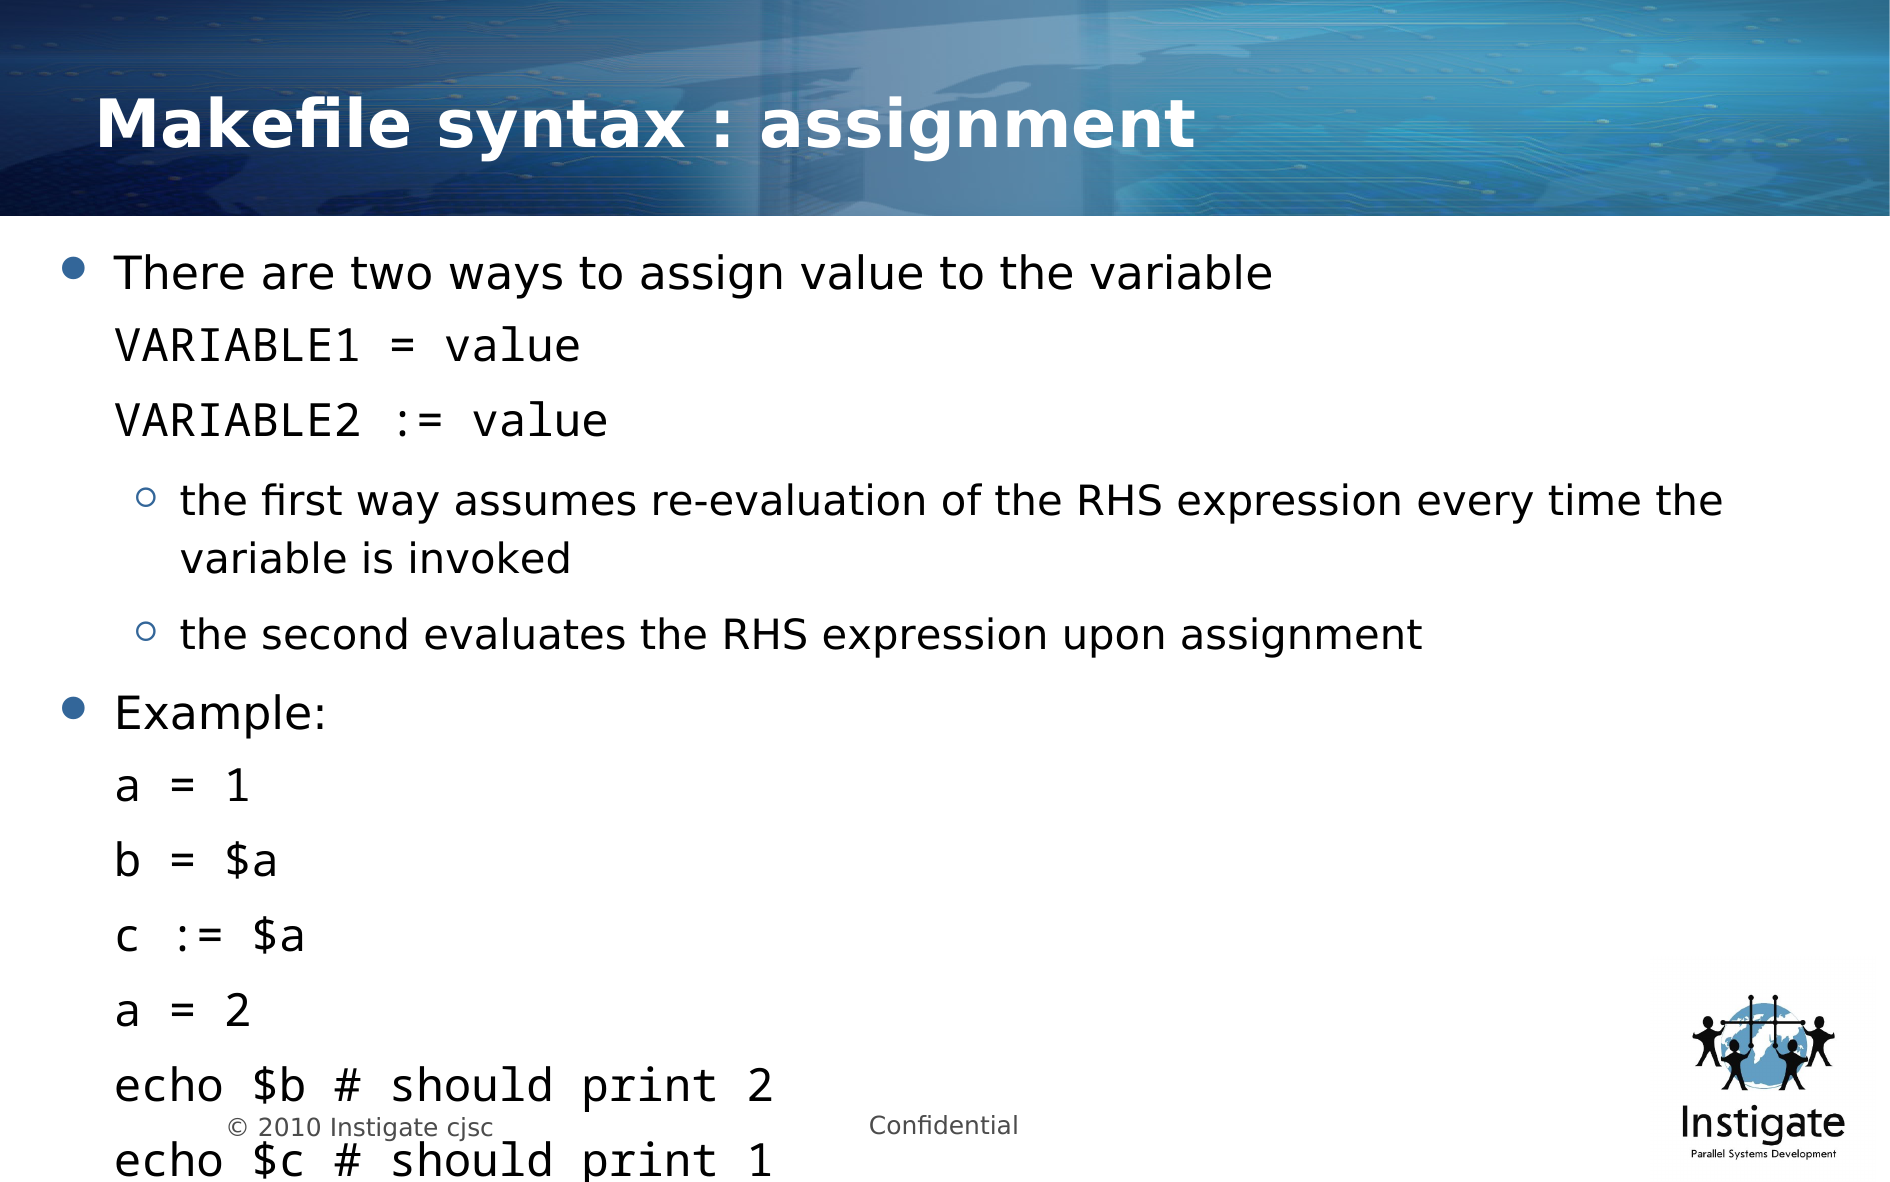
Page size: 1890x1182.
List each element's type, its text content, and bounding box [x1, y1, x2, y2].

picture [0, 0, 1890, 216]
title Makefile syntax : assignment [94, 54, 1793, 210]
list There are two ways to assign value to the variable VARIABLE1 = value VARIABLE2 := value the first way assumes re-evaluation of the RHS expression every time the variable is invoked the second evaluates the RHS expression upon assignment Example: a = 1 b = $a c := $a a = 2 echo $b # should print 2 echo $c # should print 1 [59, 236, 1831, 1064]
picture [1650, 956, 1876, 1182]
